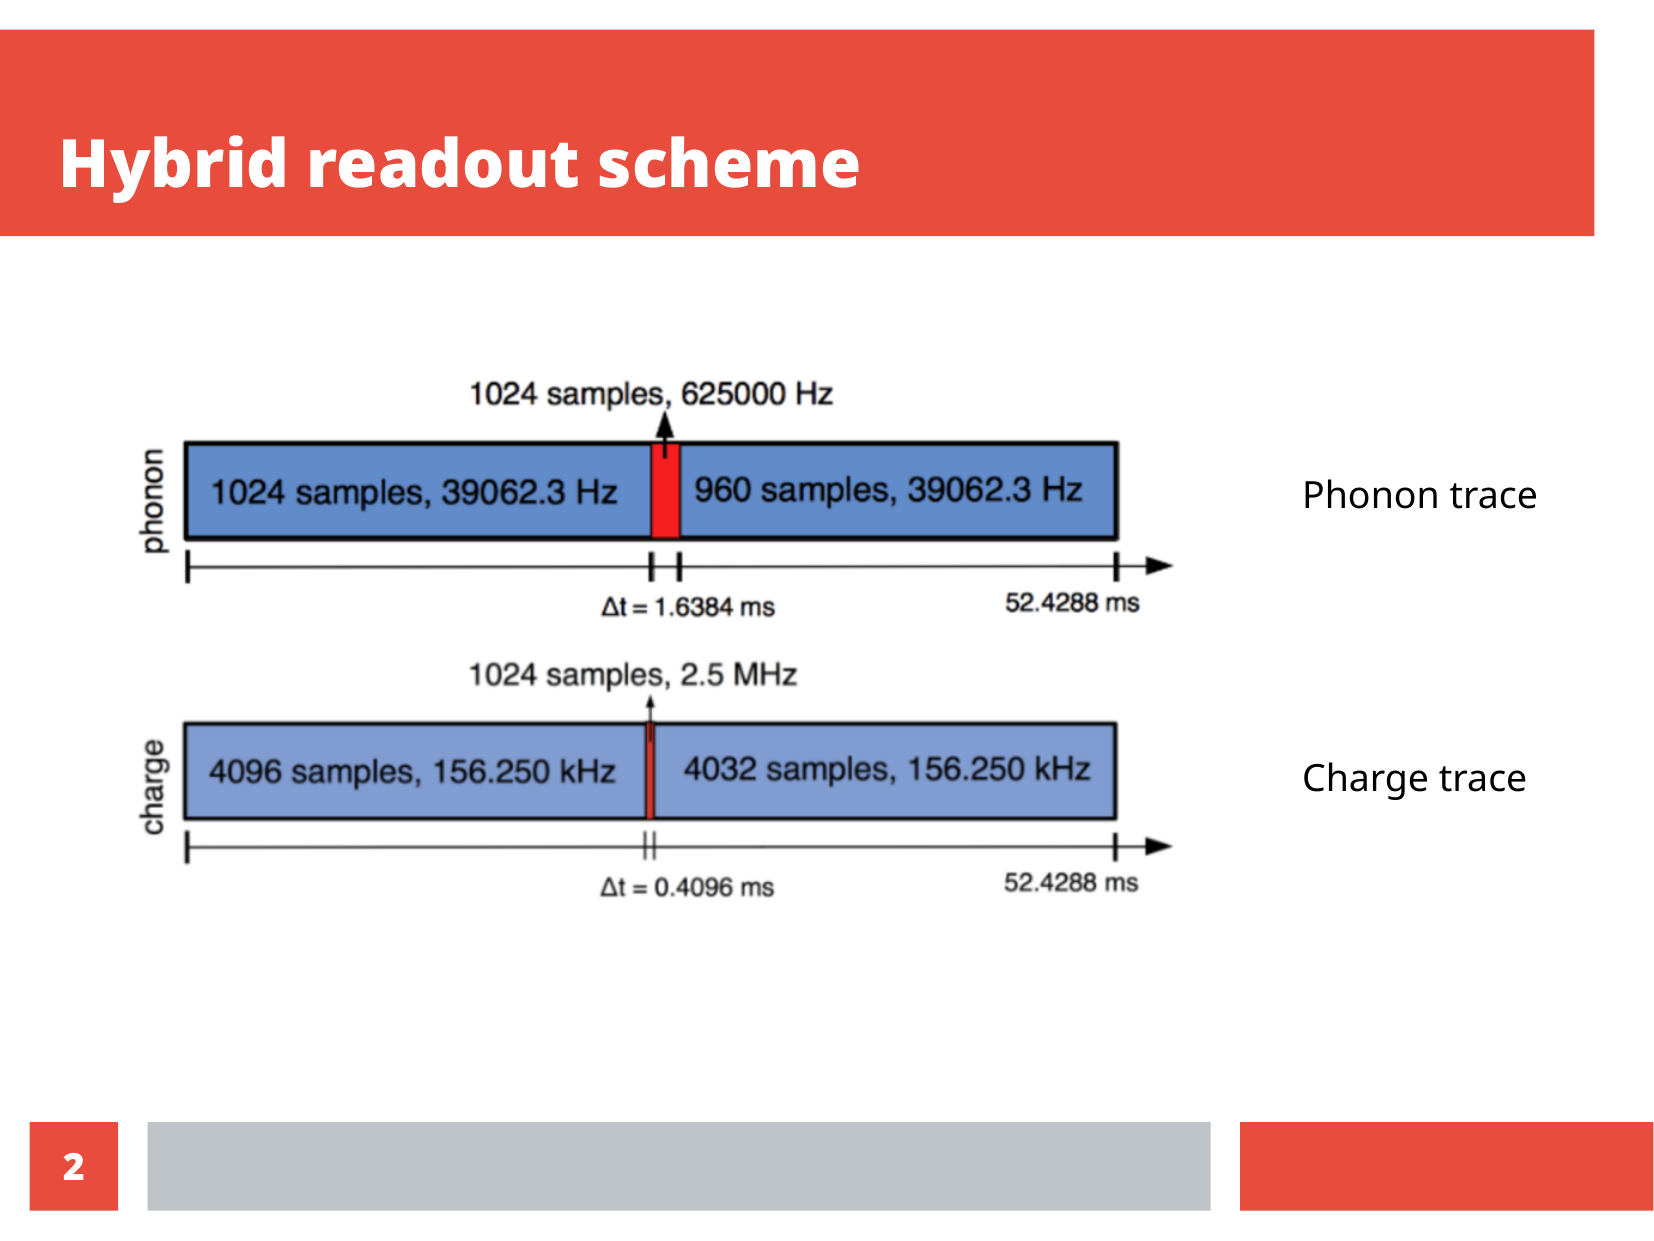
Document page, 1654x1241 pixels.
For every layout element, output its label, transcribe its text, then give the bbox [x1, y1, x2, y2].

text_box Charge trace [1287, 744, 1595, 803]
picture [35, 336, 1229, 934]
text_box Phonon trace [1287, 461, 1595, 520]
title Hybrid readout scheme [59, 59, 1595, 207]
